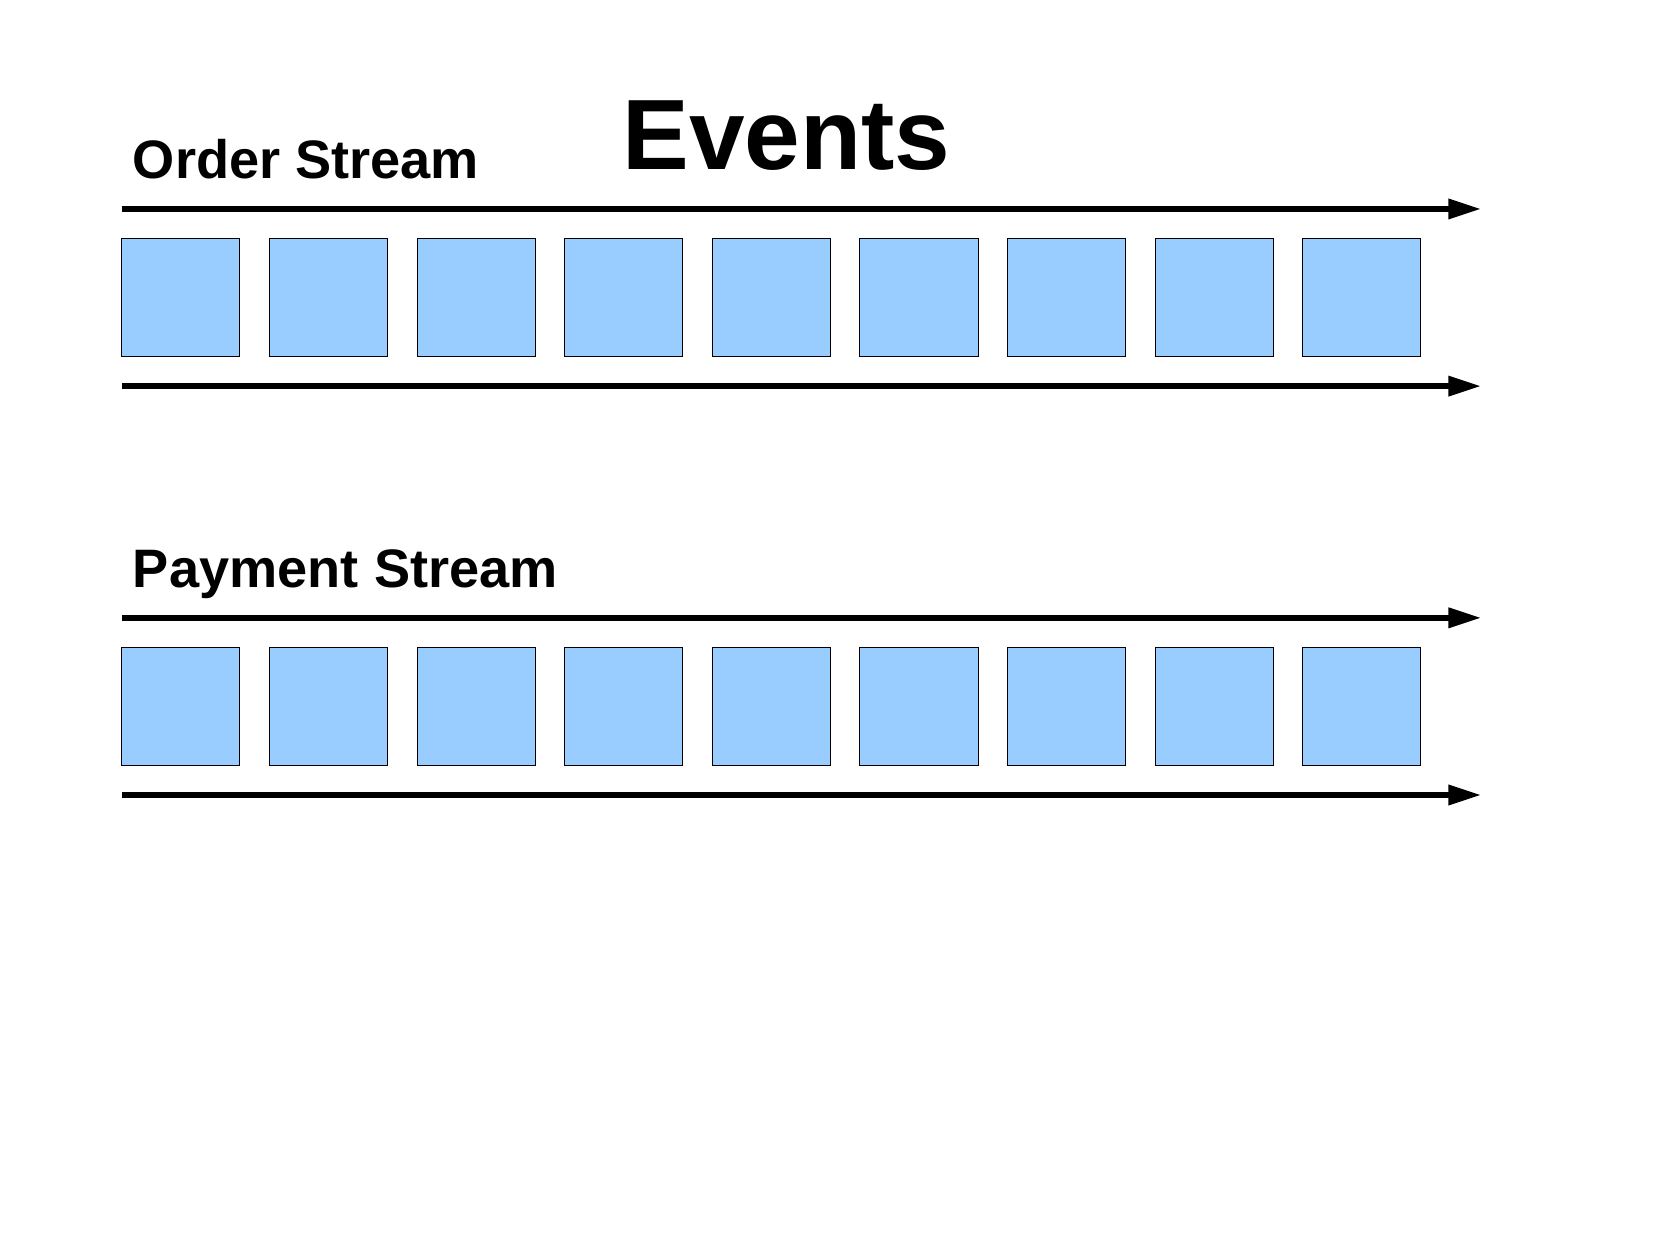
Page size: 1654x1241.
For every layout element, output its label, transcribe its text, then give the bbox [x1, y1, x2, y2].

text_box [269, 238, 388, 357]
text_box Order Stream [118, 122, 495, 199]
text_box [1155, 647, 1274, 766]
text_box [712, 238, 831, 357]
text_box [859, 647, 979, 766]
text_box [121, 238, 240, 357]
text_box Payment Stream [118, 531, 574, 608]
text_box [1155, 238, 1274, 357]
text_box [417, 647, 536, 766]
text_box [564, 647, 683, 766]
text_box Events [509, 71, 1063, 237]
text_box [564, 238, 683, 357]
text_box [712, 647, 831, 766]
text_box [1007, 647, 1126, 766]
text_box [1302, 647, 1421, 766]
text_box [417, 238, 536, 357]
text_box [269, 647, 388, 766]
text_box [1302, 238, 1421, 357]
text_box [859, 238, 979, 357]
text_box [1007, 238, 1126, 357]
text_box [121, 647, 240, 766]
